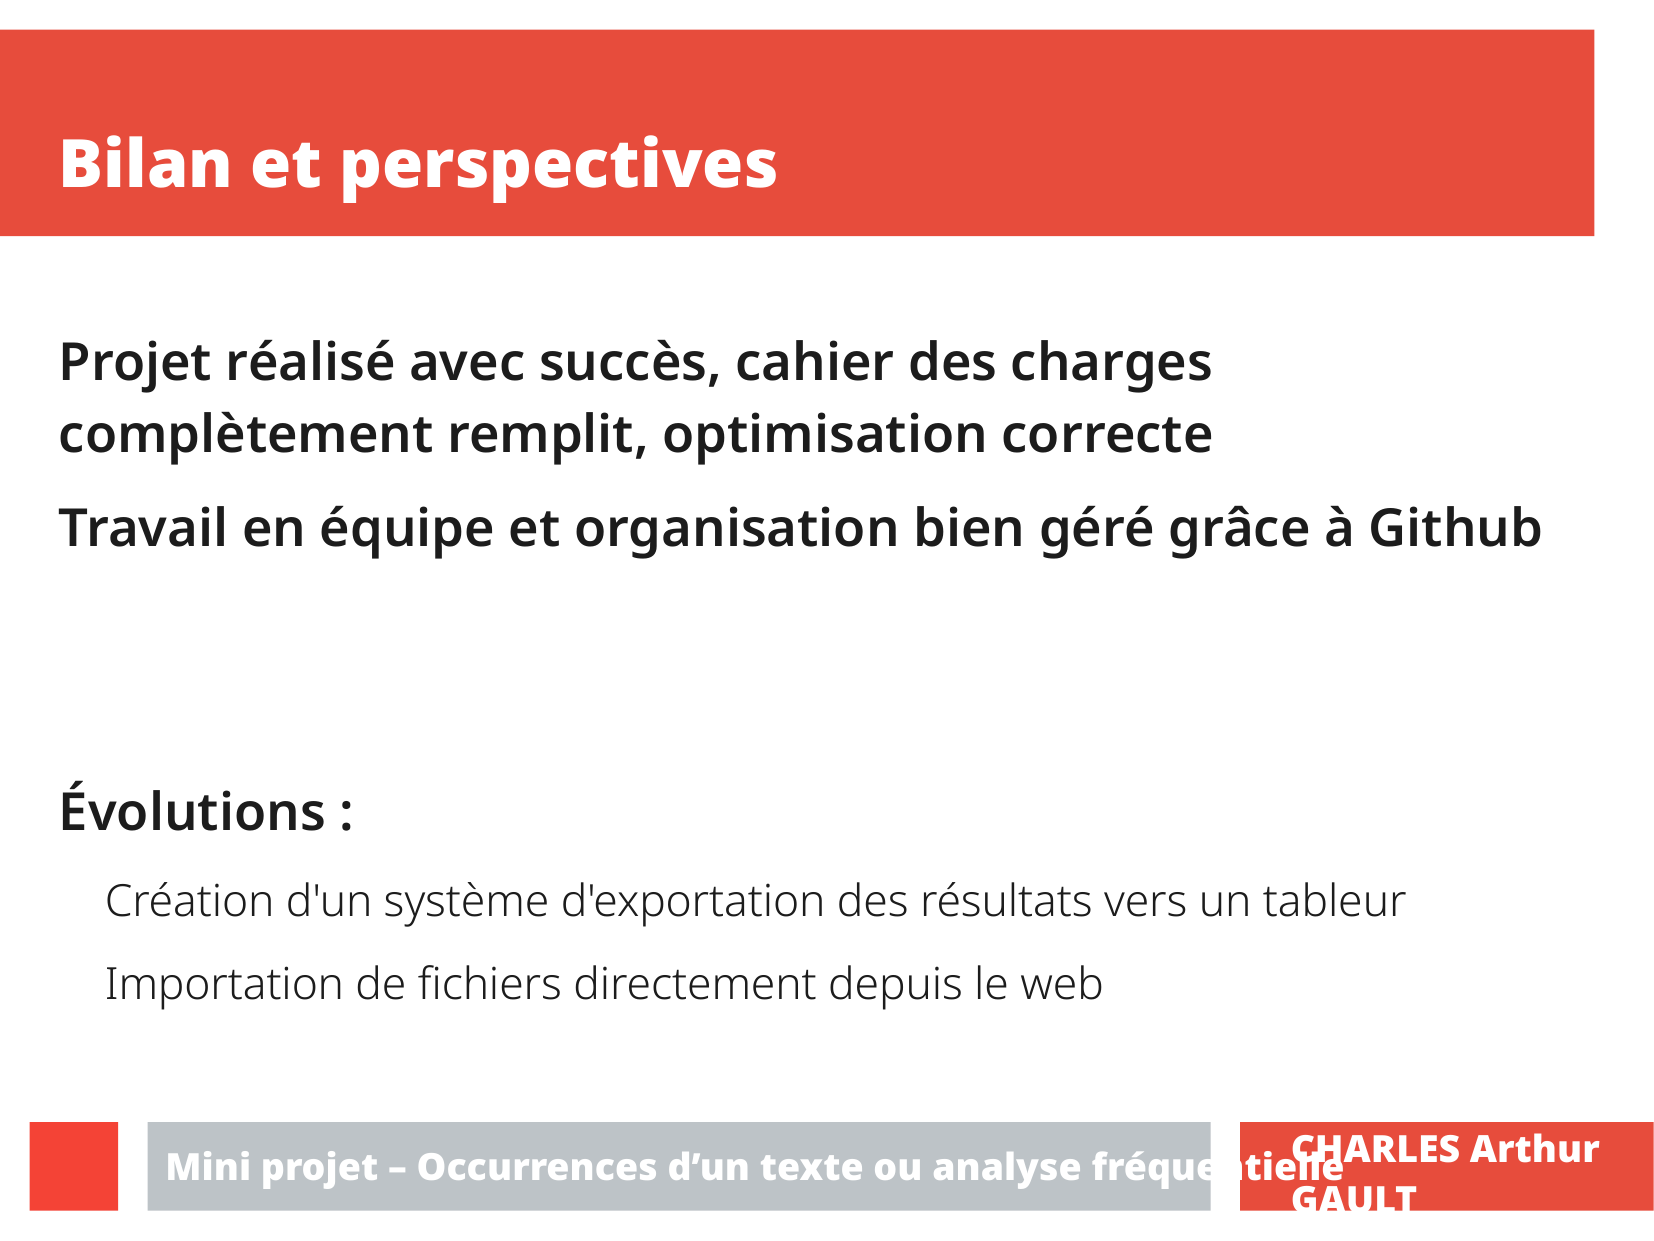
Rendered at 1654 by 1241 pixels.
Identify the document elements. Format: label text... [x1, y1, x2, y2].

list Projet réalisé avec succès, cahier des charges complètement remplit, optimisation correcte Travail en équipe et organisation bien géré grâce à Github Évolutions : Création d'un système d'exportation des résultats vers un tableur Importation de fichiers directement depuis le web [59, 324, 1565, 1093]
title Bilan et perspectives [59, 59, 1595, 207]
